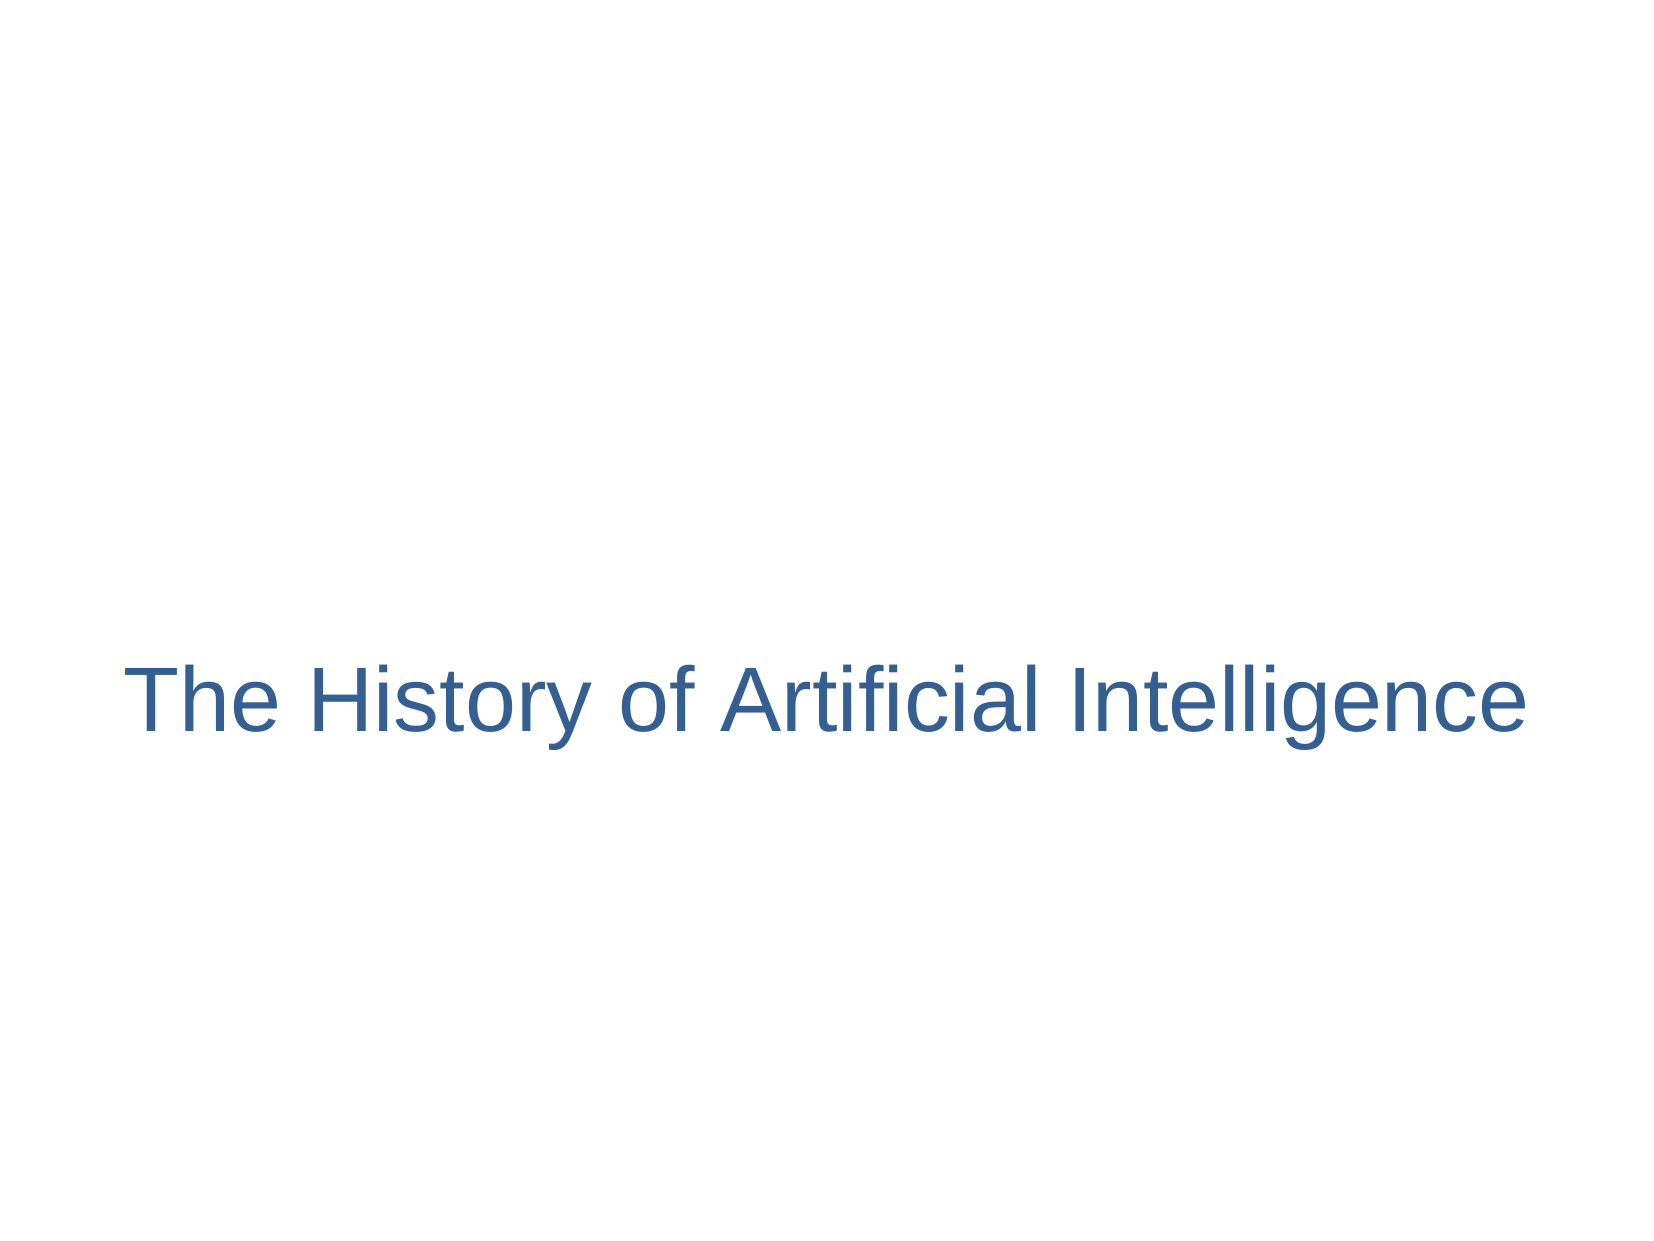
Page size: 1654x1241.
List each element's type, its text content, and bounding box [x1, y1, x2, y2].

subtitle The History of Artificial Intelligence [82, 290, 1571, 1109]
